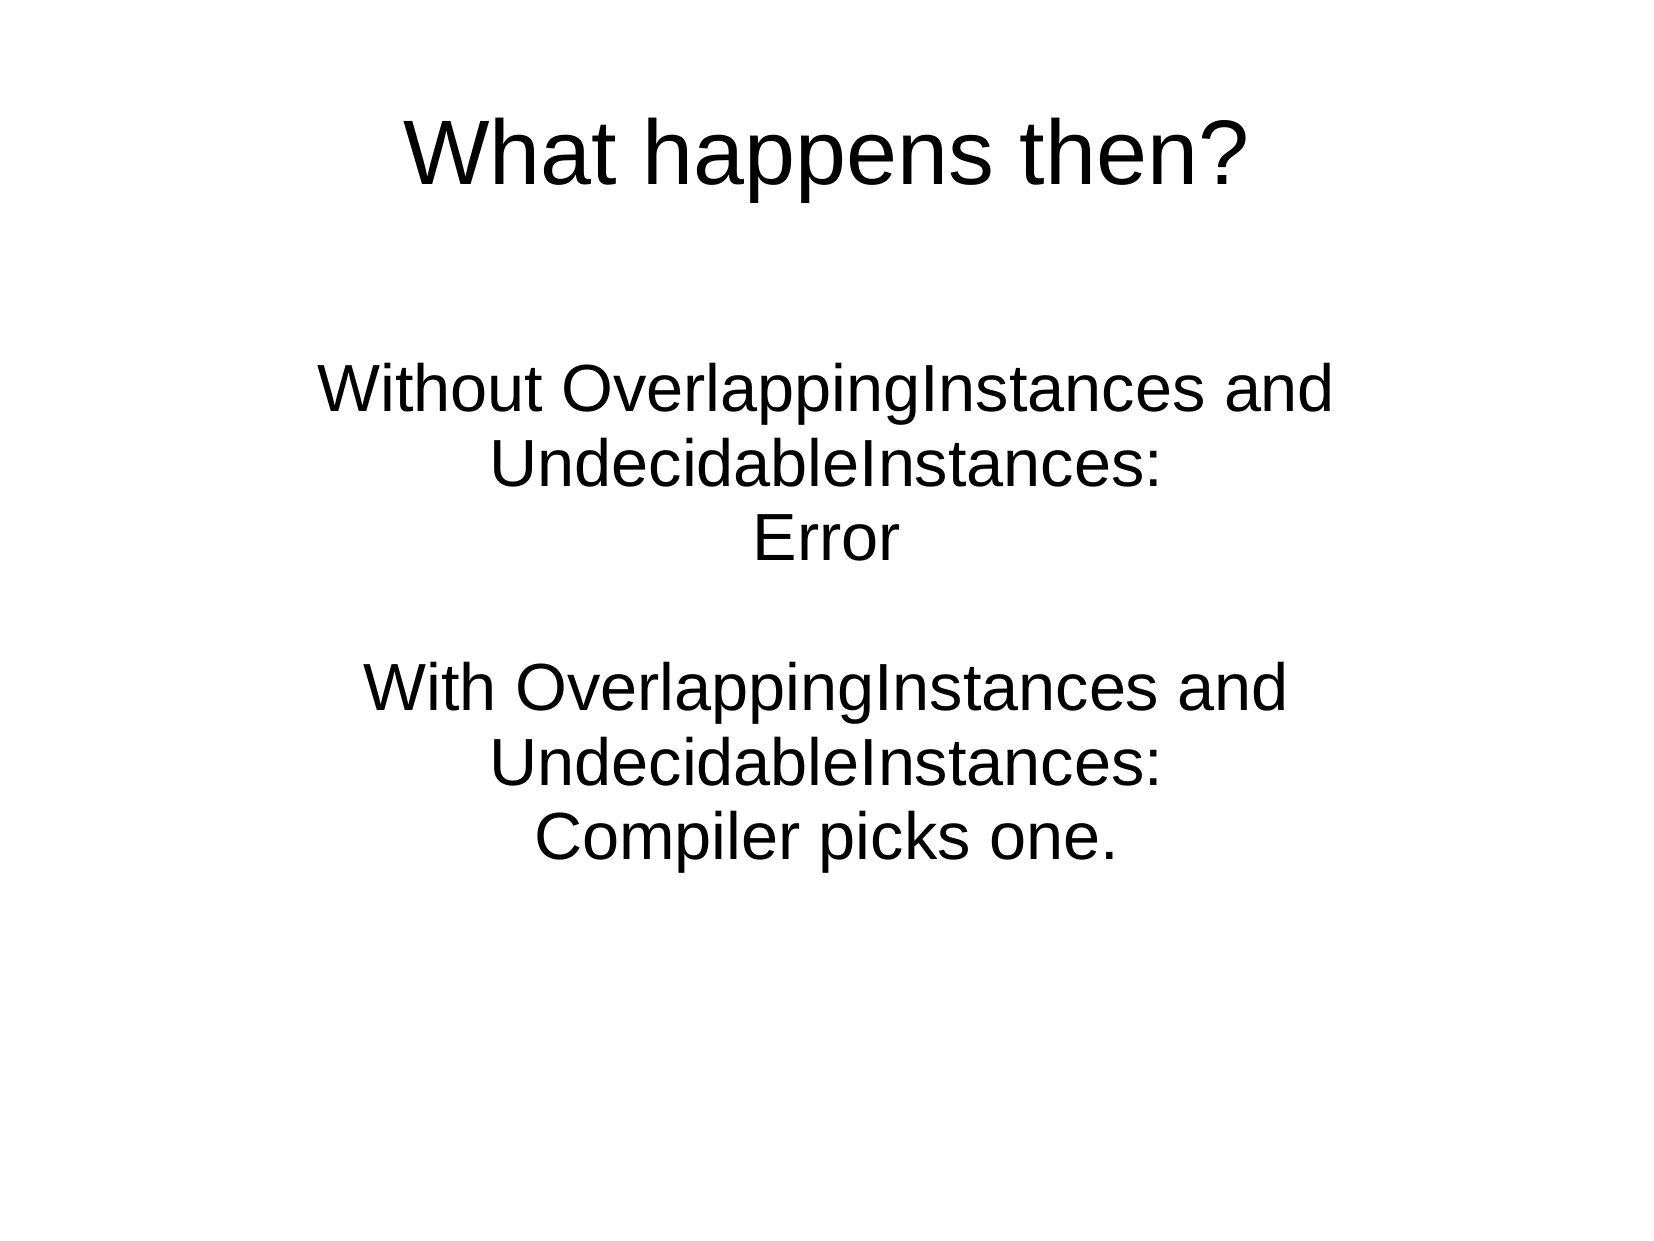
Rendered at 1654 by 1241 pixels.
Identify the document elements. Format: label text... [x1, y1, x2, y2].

title What happens then? [82, 49, 1571, 257]
subtitle Without OverlappingInstances and UndecidableInstances: Error With OverlappingInstances and UndecidableInstances: Compiler picks one. [82, 290, 1571, 1010]
